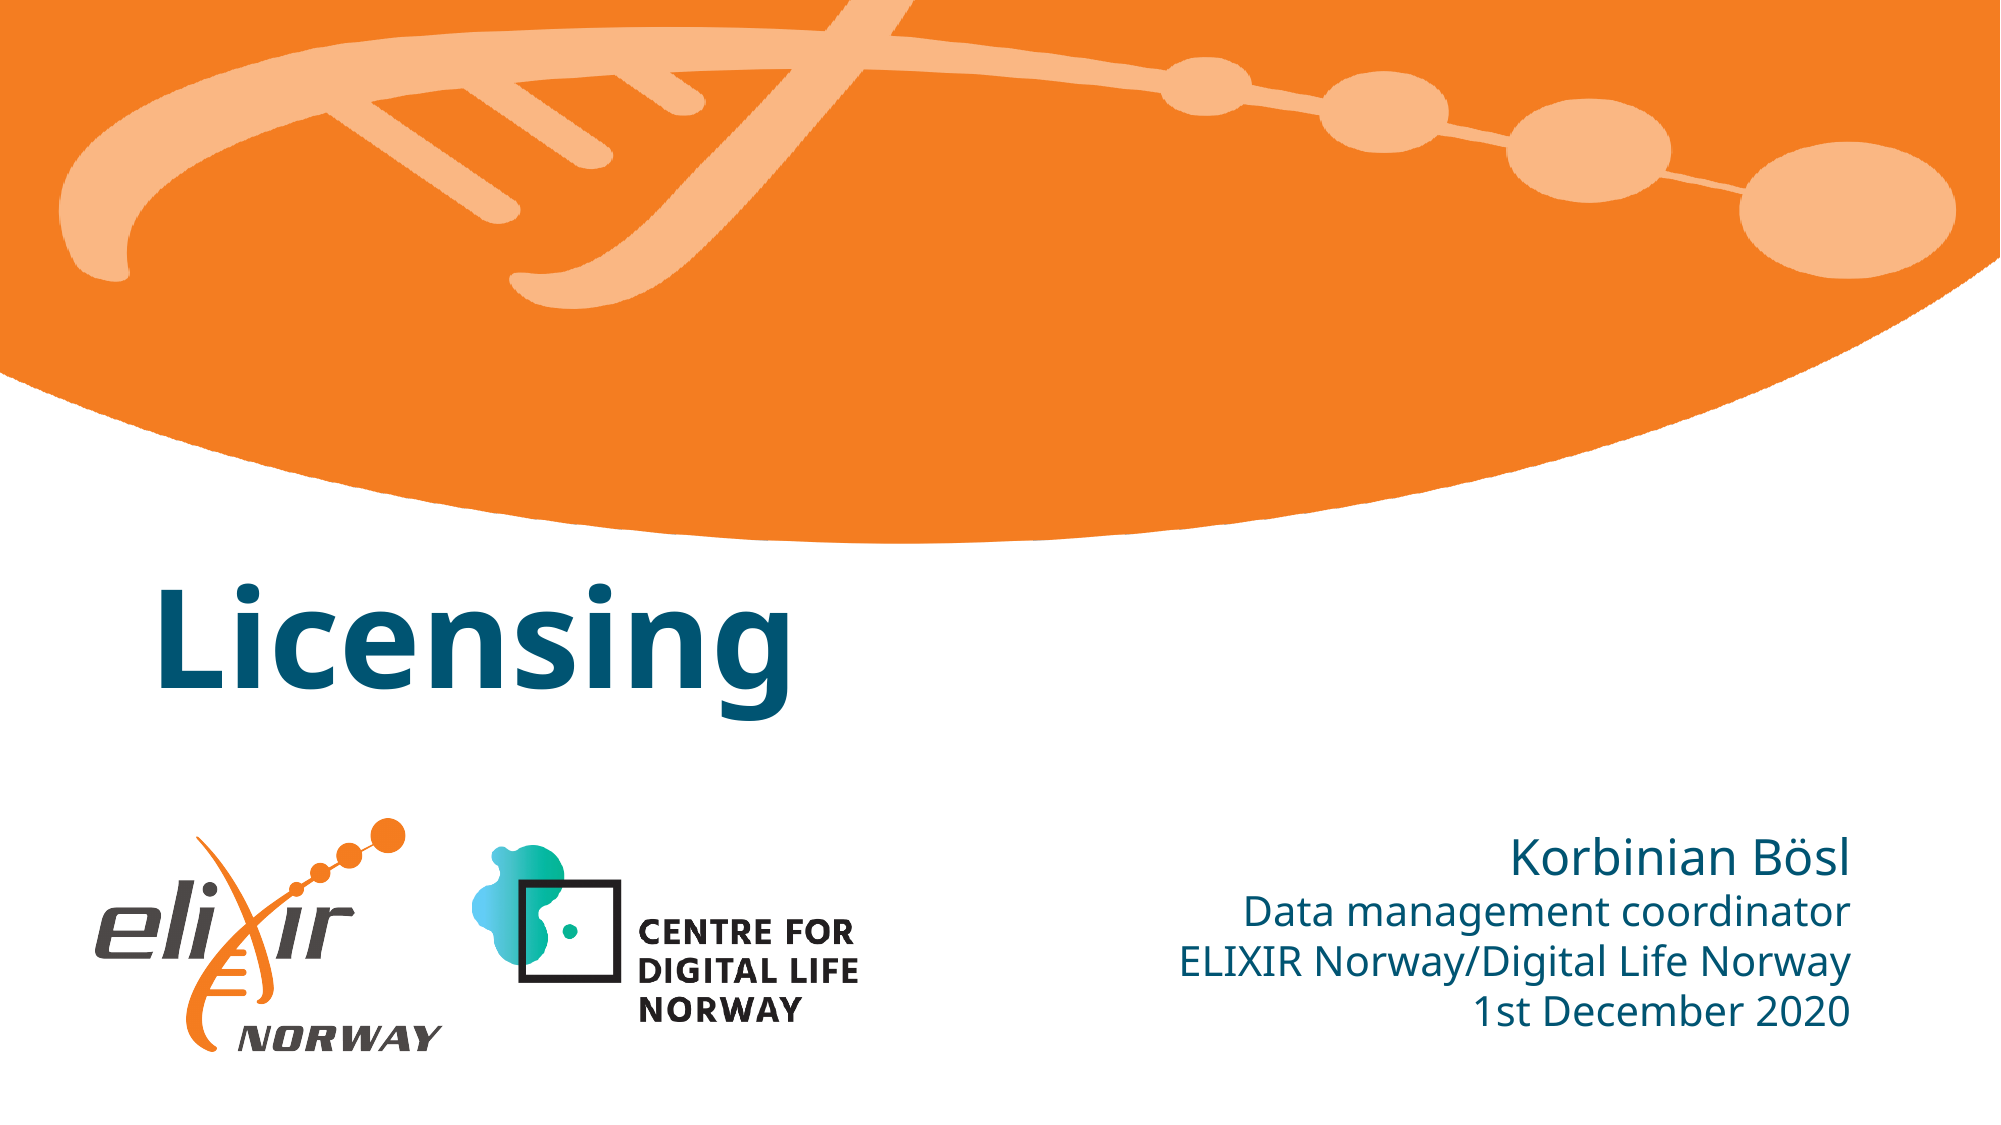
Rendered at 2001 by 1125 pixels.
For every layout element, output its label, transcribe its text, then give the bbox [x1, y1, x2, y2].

list Korbinian Bösl Data management coordinator ELIXIR Norway/Digital Life Norway 1st December 2020 [1110, 765, 1852, 1022]
picture [472, 845, 863, 1028]
title Licensing [149, 550, 1850, 752]
picture [95, 818, 443, 1052]
